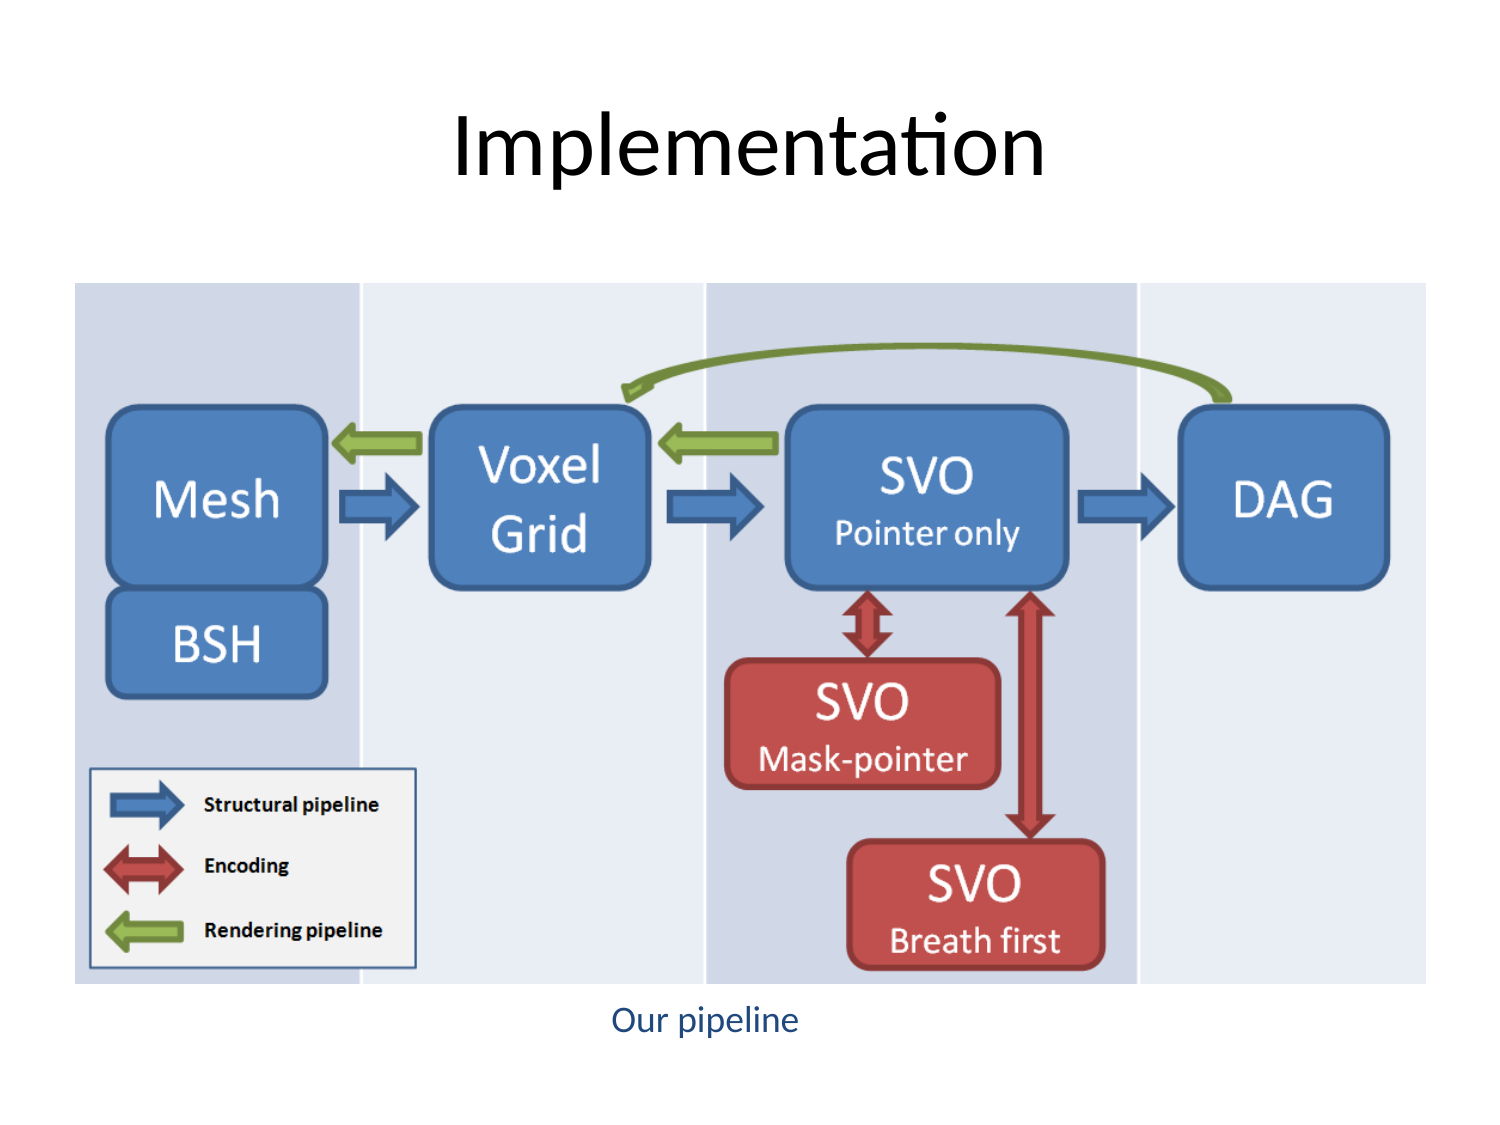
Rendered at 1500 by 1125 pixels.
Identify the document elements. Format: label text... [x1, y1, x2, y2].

text_box Our pipeline [596, 987, 829, 1049]
picture [75, 283, 1426, 984]
title Implementation [75, 45, 1426, 233]
